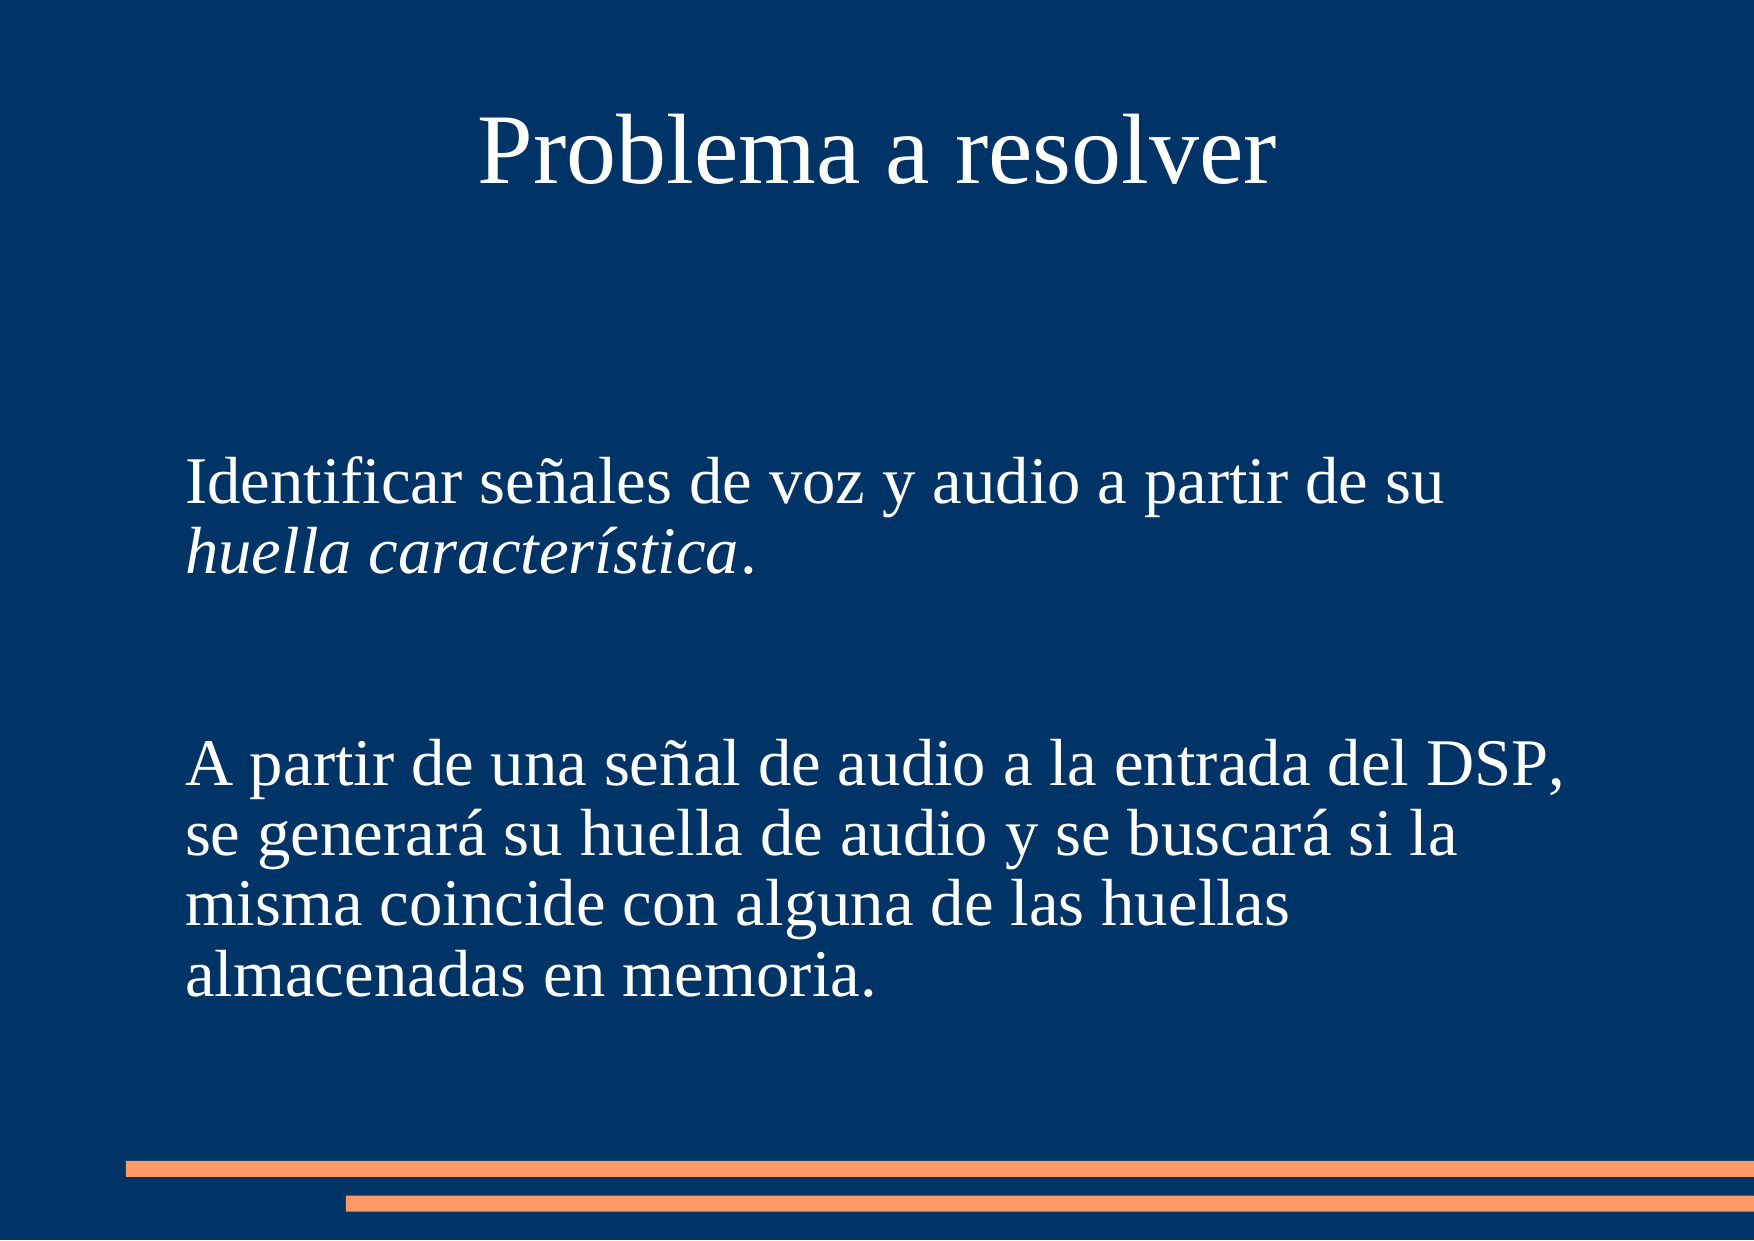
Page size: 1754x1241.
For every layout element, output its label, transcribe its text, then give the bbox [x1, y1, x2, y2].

subtitle Identificar señales de voz y audio a partir de su huella característica. A partir de una señal de audio a la entrada del DSP, se generará su huella de audio y se buscará si la misma coincide con alguna de las huellas almacenadas en memoria. [128, 322, 1656, 1133]
title Problema a resolver [128, 46, 1627, 254]
